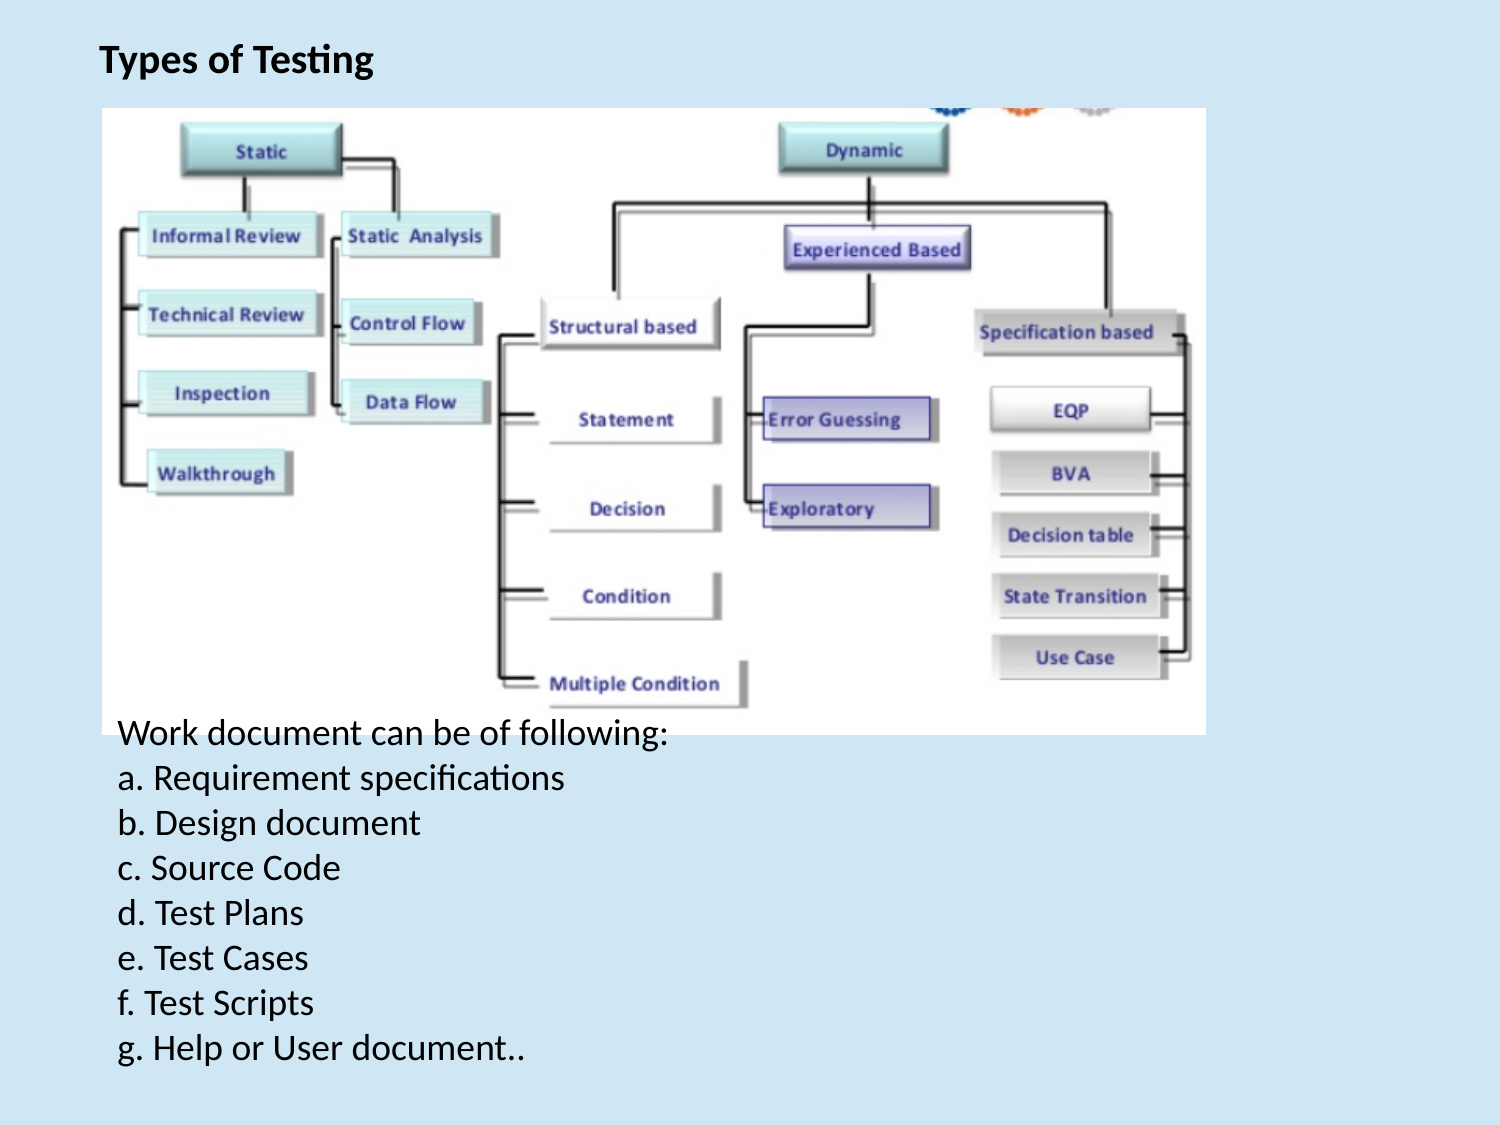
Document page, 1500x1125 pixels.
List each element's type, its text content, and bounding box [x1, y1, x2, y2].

text_box Types of Testing [84, 24, 877, 90]
text_box Work document can be of following: a. Requirement specifications b. Design document c. Source Code d. Test Plans e. Test Cases f. Test Scripts g. Help or User document.. [102, 700, 690, 1076]
picture [102, 108, 1206, 736]
